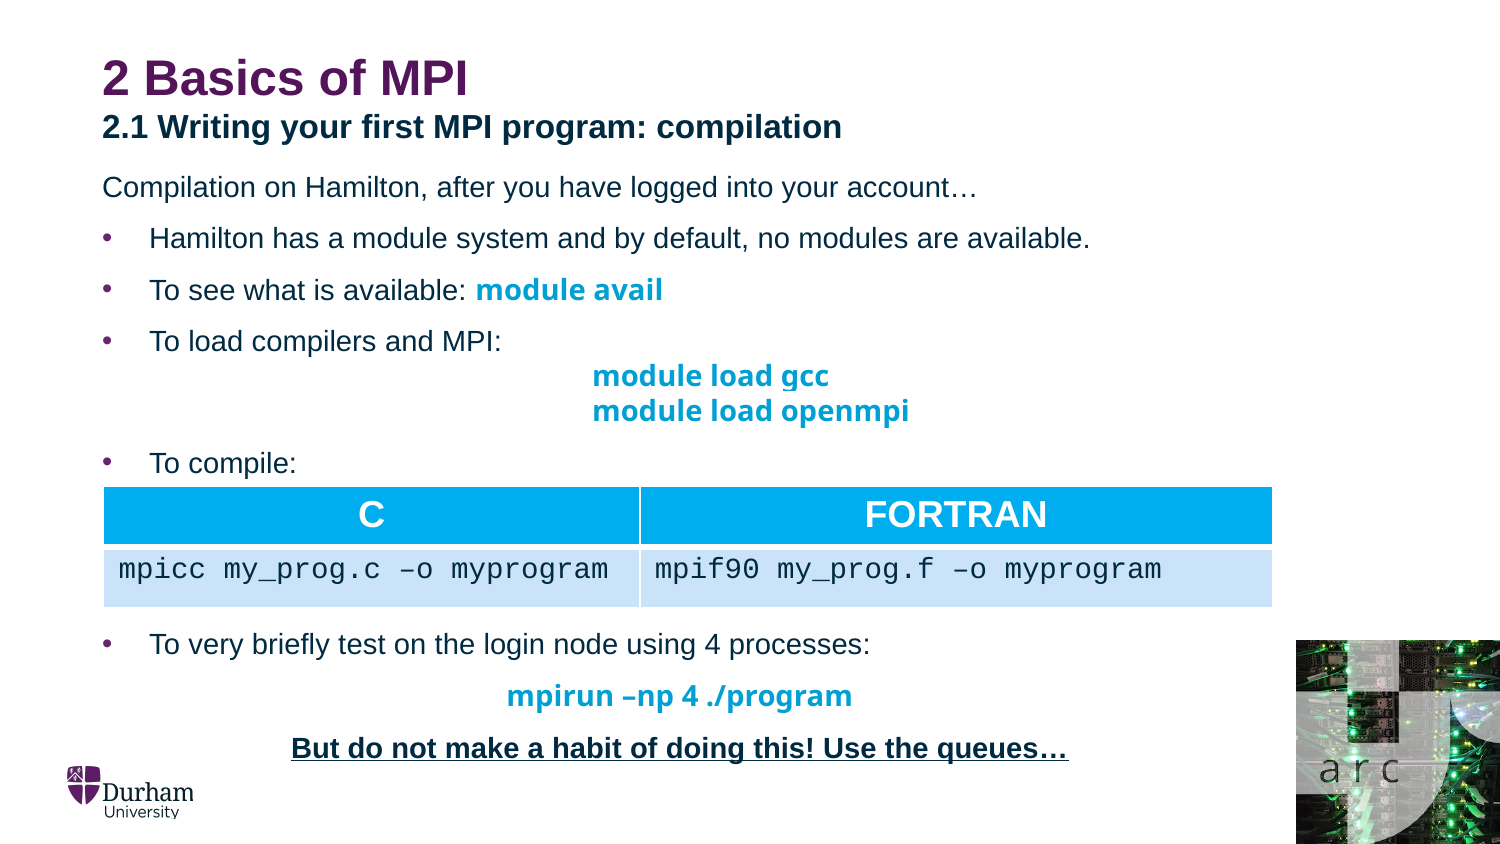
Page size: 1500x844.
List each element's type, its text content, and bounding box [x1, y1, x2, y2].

title 2 Basics of MPI 2.1 Writing your first MPI program: compilation [101, 45, 1399, 187]
table_cell mpicc my_prog.c –o myprogram [104, 550, 639, 607]
table_header FORTRAN [641, 487, 1272, 544]
list Compilation on Hamilton, after you have logged into your account… Hamilton has a module system and by default, no modules are available. To see what is available: module avail To load compilers and MPI: module load gcc module load openmpi To compile: To very briefly test on the login node using 4 processes: mpirun –np 4 ./program But do not make a habit of doing this! Use the queues… [101, 167, 1258, 506]
picture [1296, 640, 1500, 844]
picture [67, 766, 193, 819]
table_header C [104, 487, 639, 544]
table_cell mpif90 my_prog.f –o myprogram [641, 550, 1272, 607]
